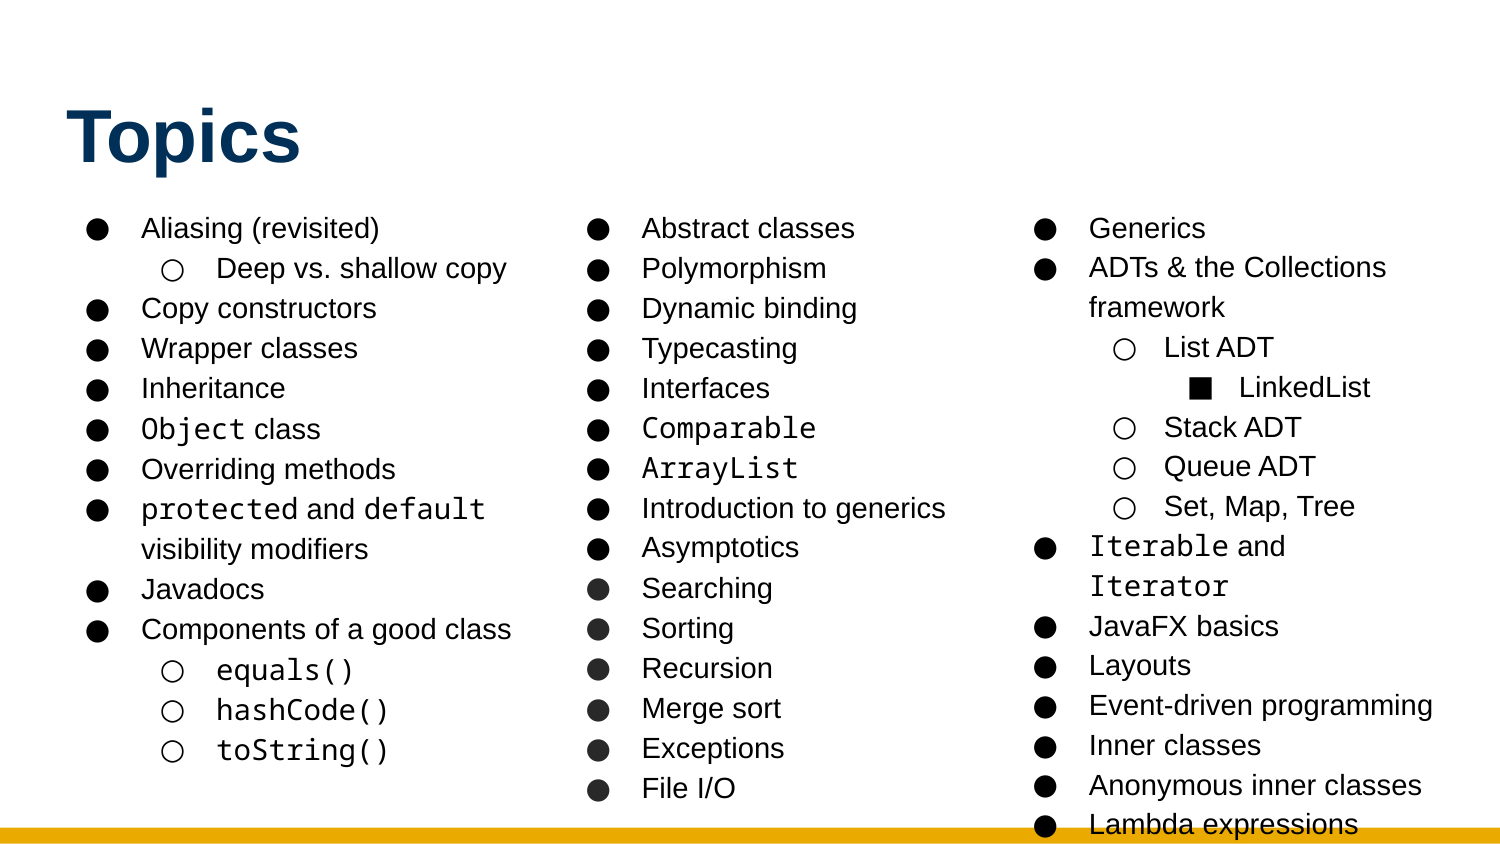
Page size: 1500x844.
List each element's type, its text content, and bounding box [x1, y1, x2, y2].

title Topics [51, 72, 1449, 189]
text_box Aliasing (revisited) Deep vs. shallow copy Copy constructors Wrapper classes Inheritance Object class Overriding methods protected and default visibility modifiers Javadocs Components of a good class equals() hashCode() toString() [51, 188, 532, 791]
list Generics ADTs & the Collections framework List ADT LinkedList Stack ADT Queue ADT Set, Map, Tree Iterable and Iterator JavaFX basics Layouts Event-driven programming Inner classes Anonymous inner classes Lambda expressions [1062, 189, 1449, 791]
text_box Abstract classes Polymorphism Dynamic binding Typecasting Interfaces Comparable ArrayList Introduction to generics Asymptotics Searching Sorting Recursion Merge sort Exceptions File I/O [551, 189, 1062, 809]
